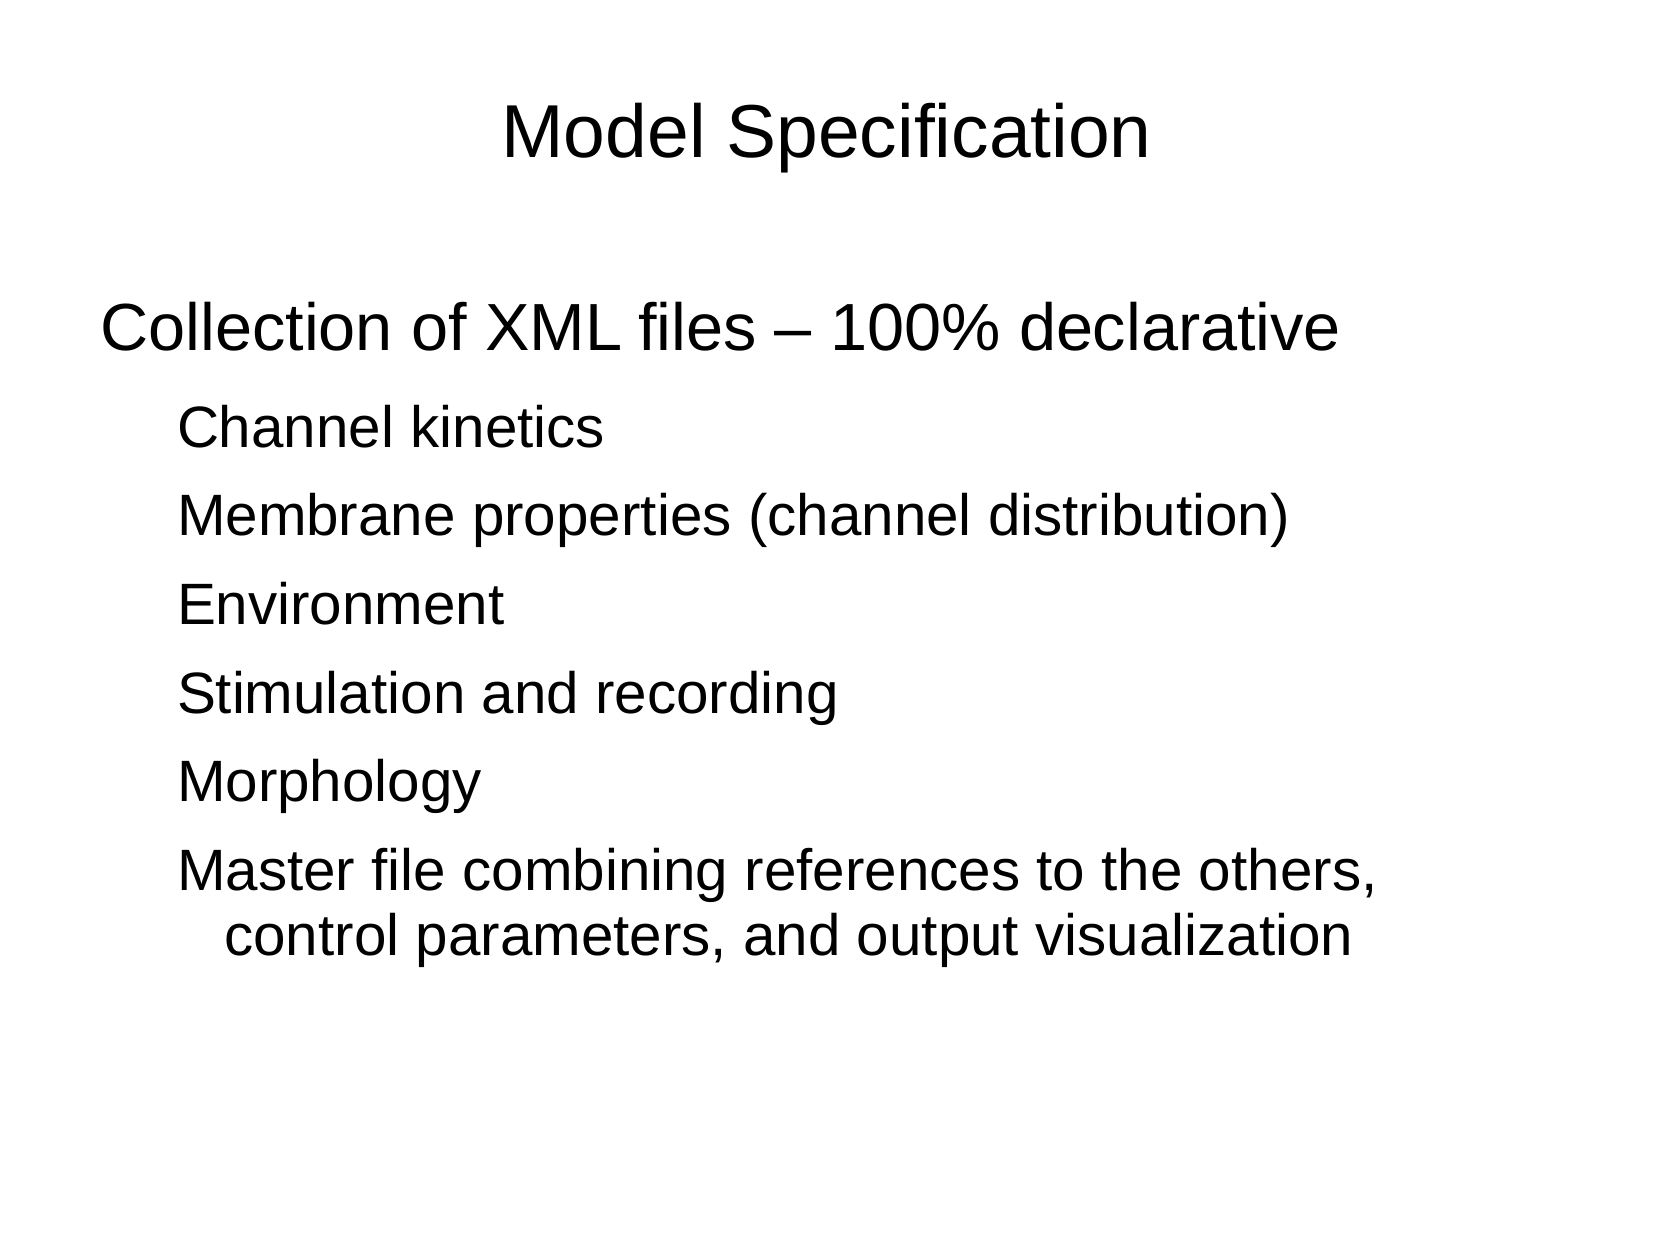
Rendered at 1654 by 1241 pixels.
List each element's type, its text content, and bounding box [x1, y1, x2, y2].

list Collection of XML files – 100% declarative Channel kinetics Membrane properties (channel distribution) Environment Stimulation and recording Morphology Master file combining references to the others, control parameters, and output visualization [82, 290, 1571, 1094]
title Model Specification [82, 56, 1571, 207]
